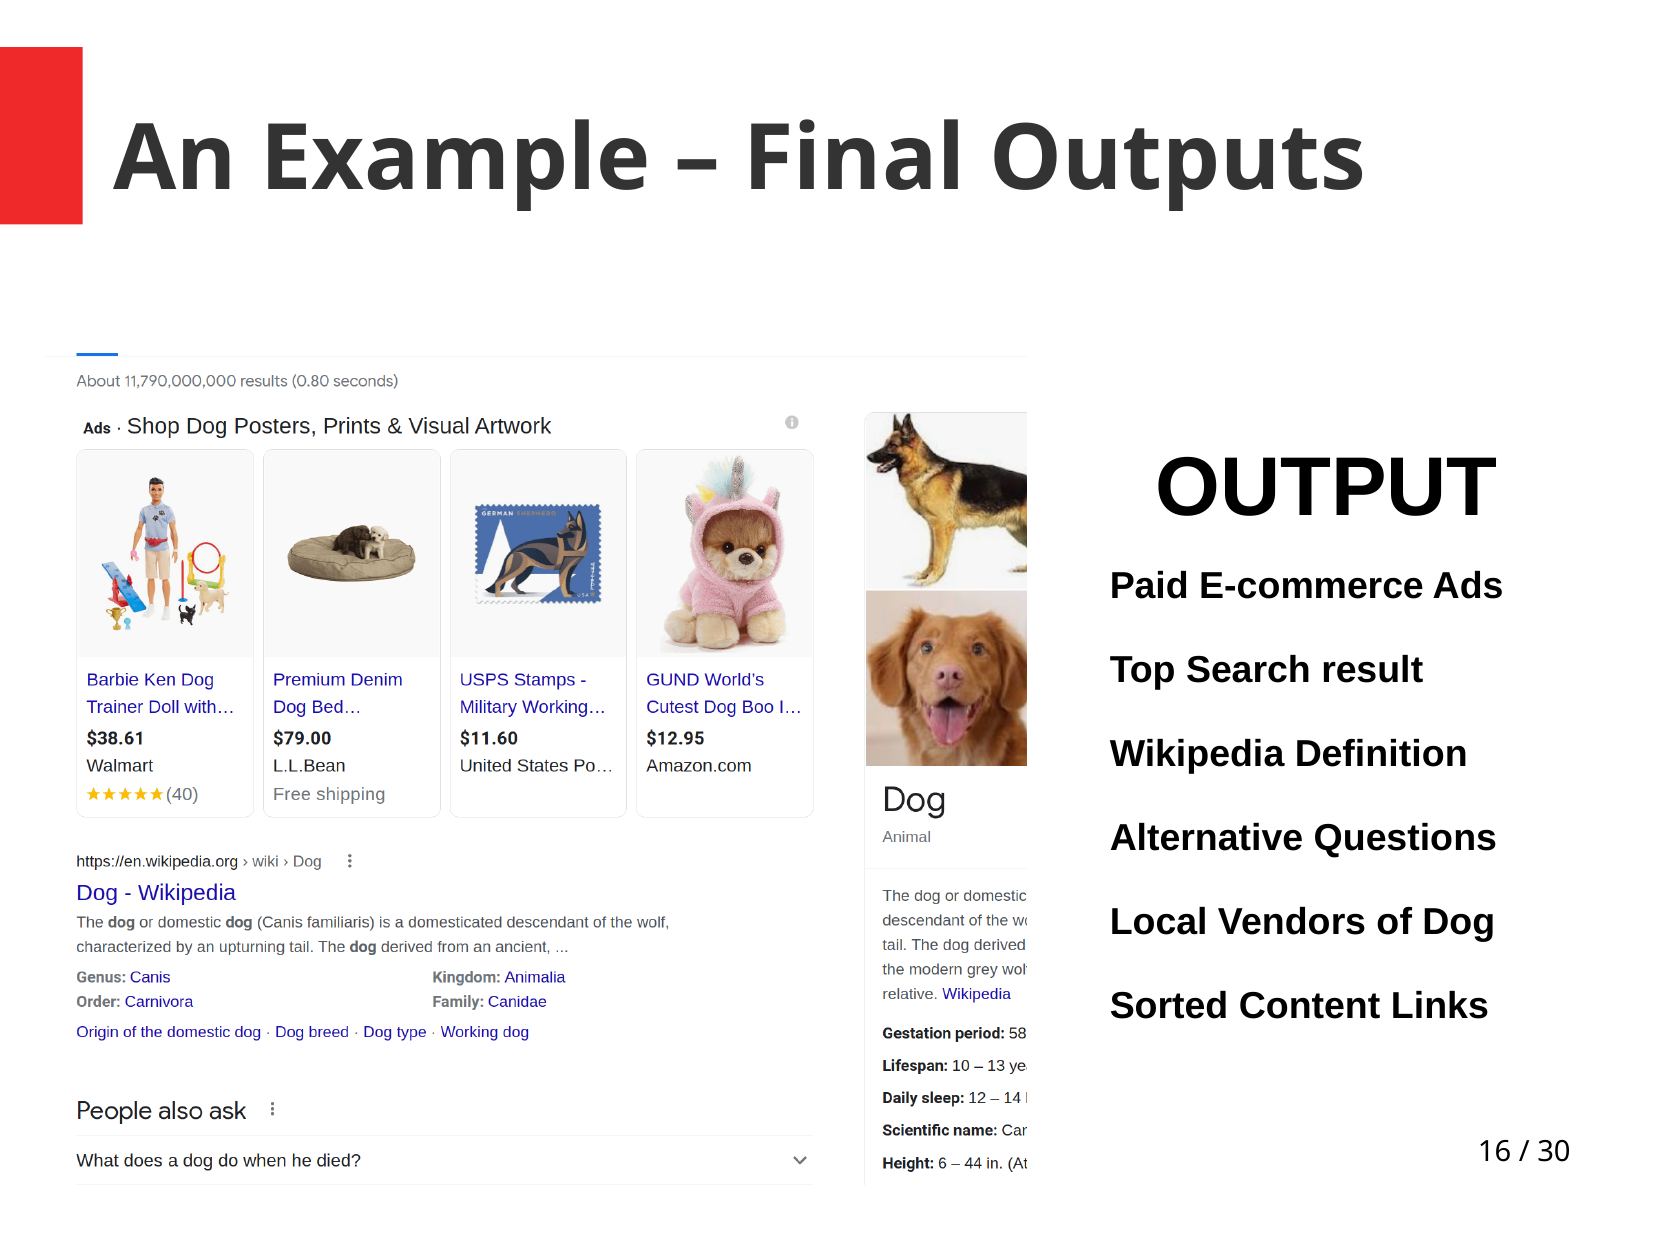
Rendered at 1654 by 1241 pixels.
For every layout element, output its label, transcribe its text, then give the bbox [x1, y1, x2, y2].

text_box OUTPUT [1141, 433, 1517, 556]
text_box Paid E-commerce Ads Top Search result Wikipedia Definition Alternative Questions Local Vendors of Dog Sorted Content Links [1095, 557, 1576, 1035]
picture [45, 346, 1027, 1186]
title An Example – Final Outputs [113, 50, 1566, 259]
